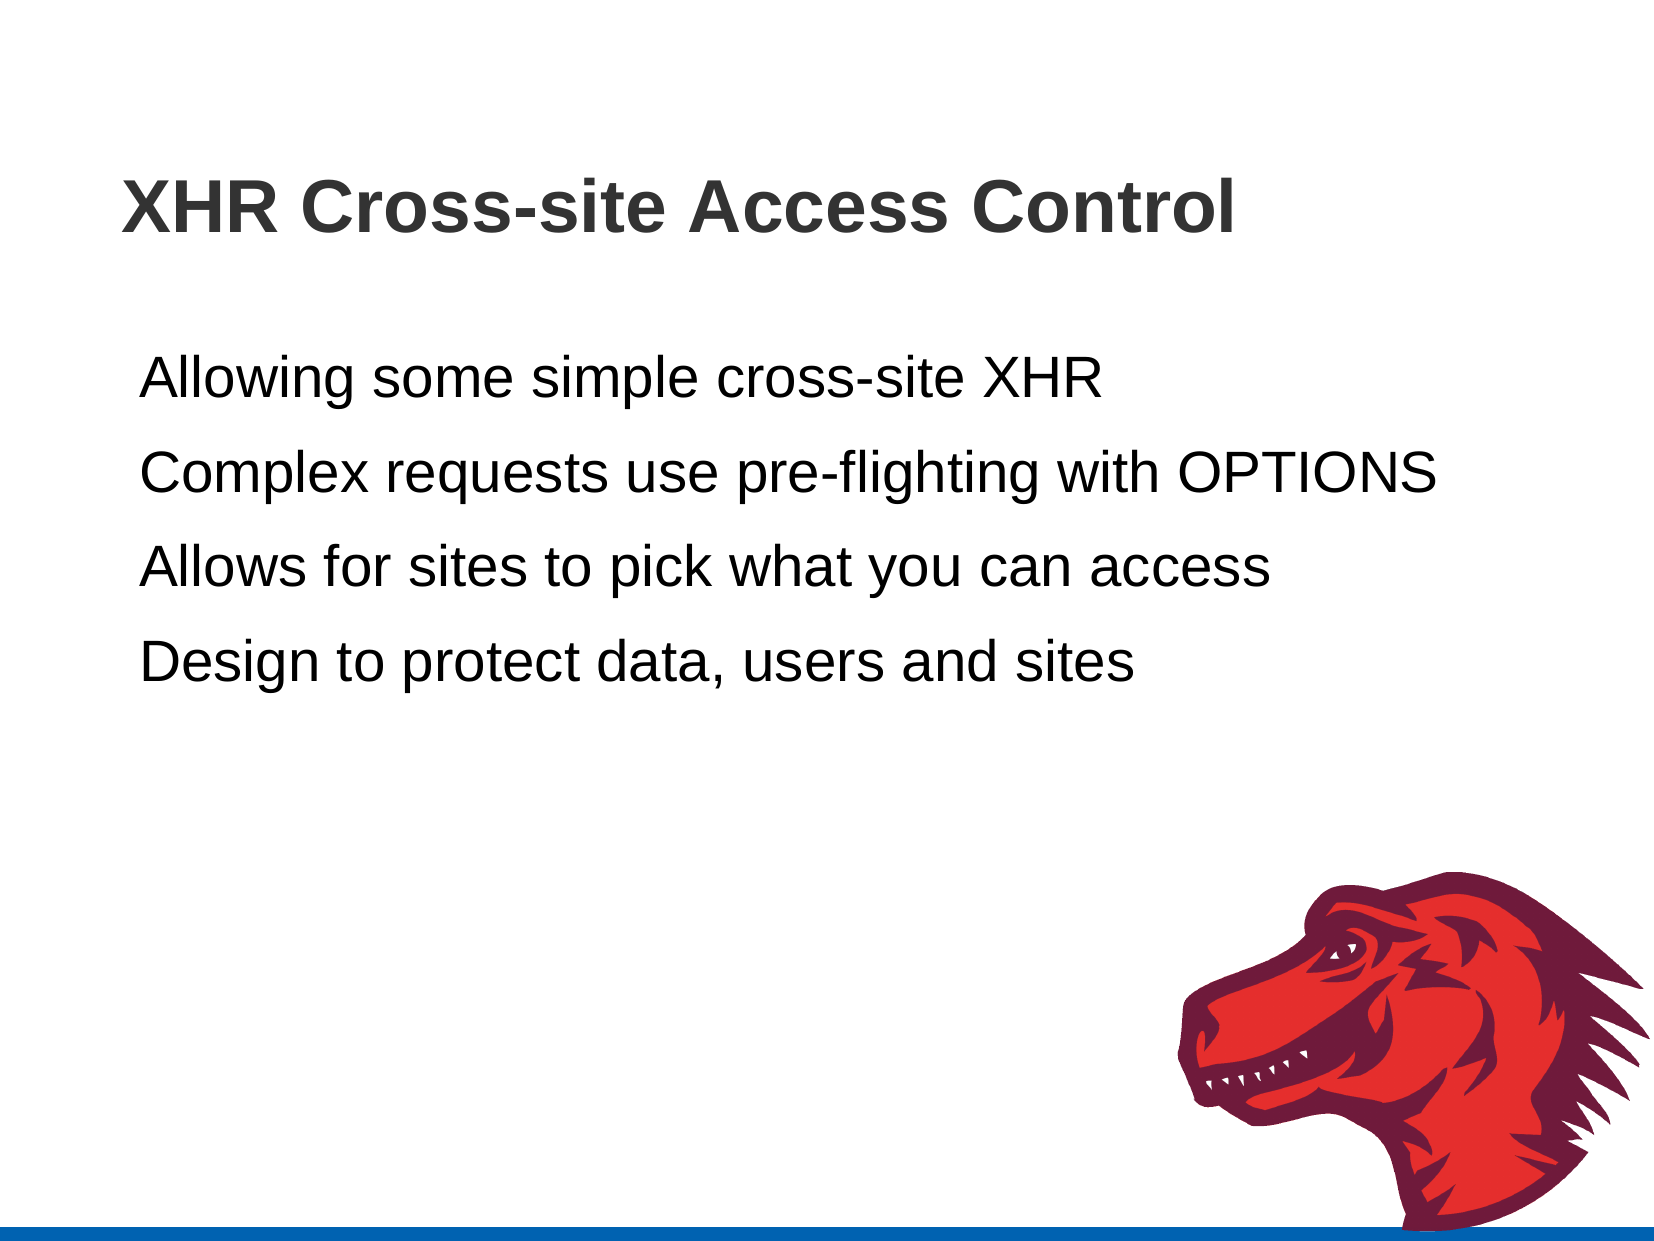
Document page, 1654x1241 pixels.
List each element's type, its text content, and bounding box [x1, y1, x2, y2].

title XHR Cross-site Access Control [121, 110, 1534, 303]
list Allowing some simple cross-site XHR Complex requests use pre-flighting with OPTIONS Allows for sites to pick what you can access Design to protect data, users and sites [121, 344, 1534, 1112]
picture [1171, 872, 1654, 1241]
